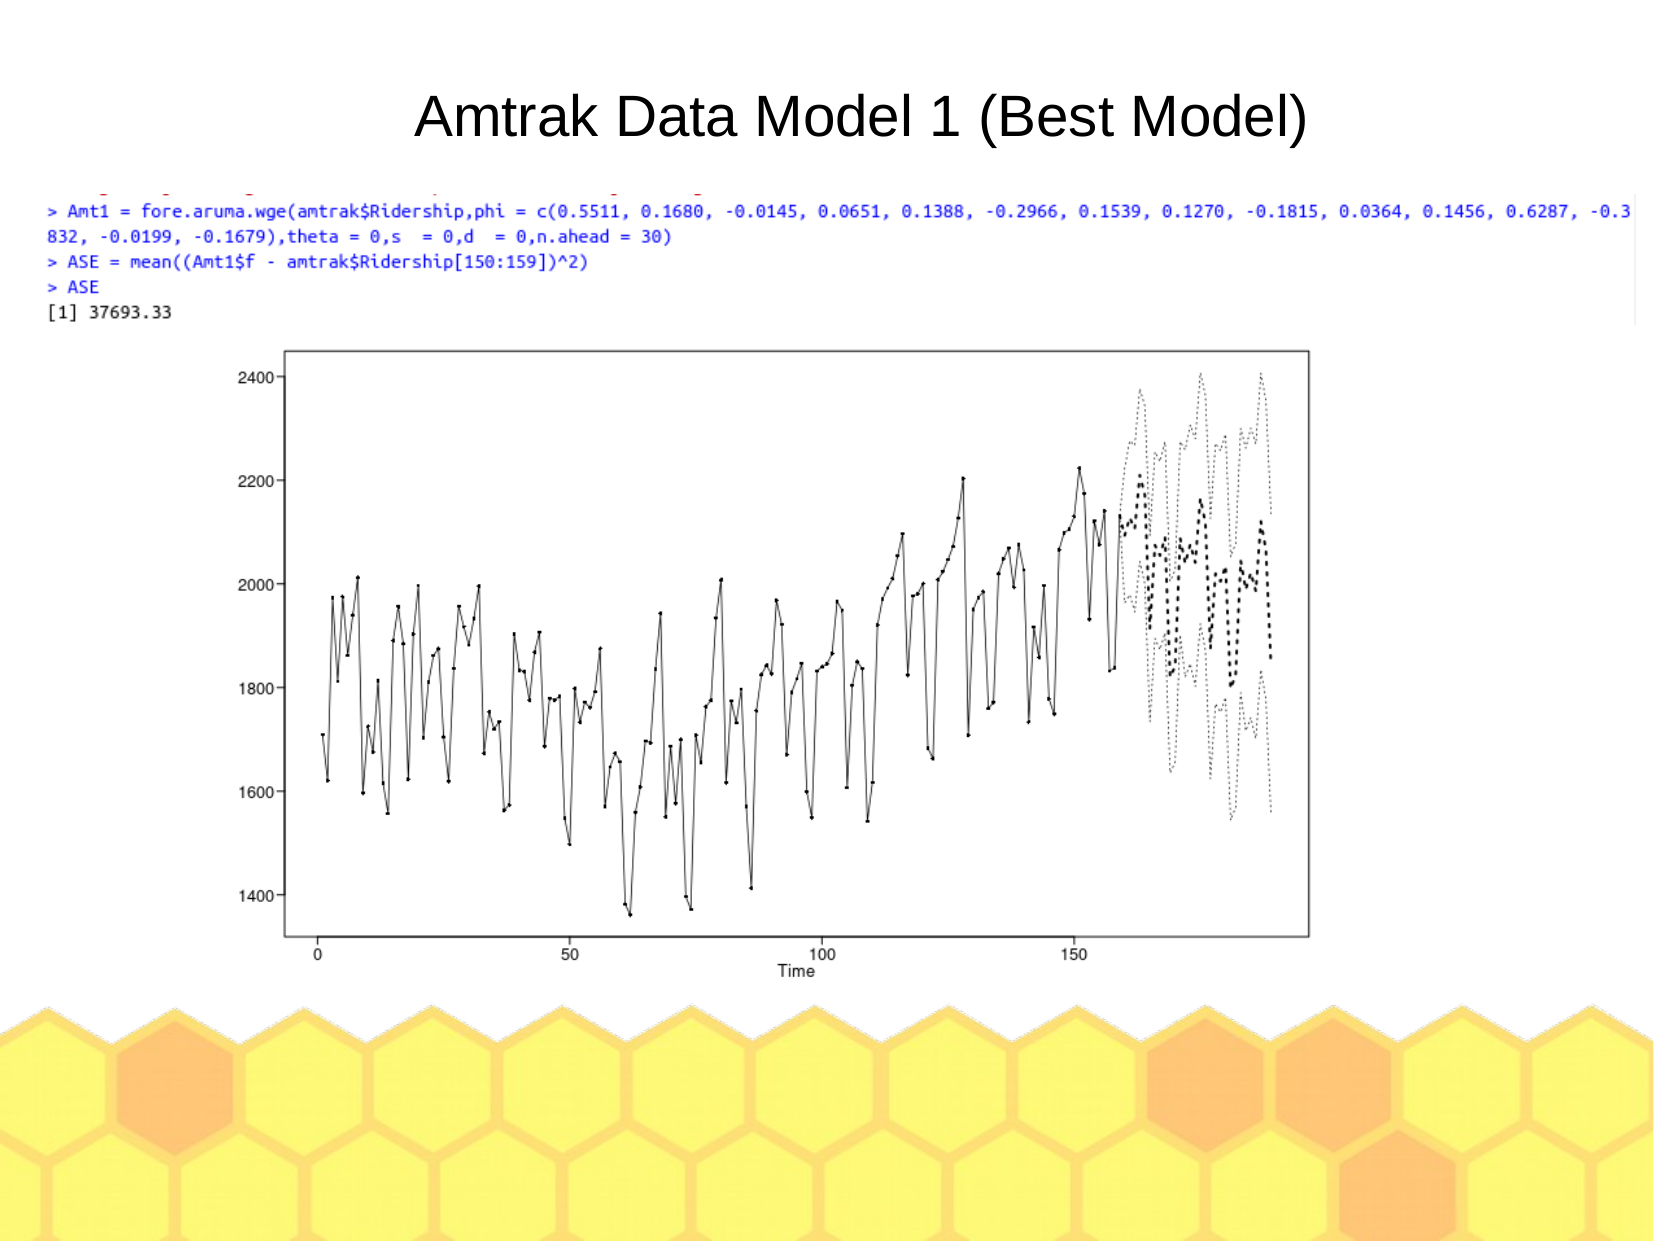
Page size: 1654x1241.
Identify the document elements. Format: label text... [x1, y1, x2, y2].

picture [229, 329, 1321, 991]
title Amtrak Data Model 1 (Best Model) [82, 50, 1571, 181]
picture [41, 194, 1636, 325]
picture [0, 1001, 1654, 1241]
